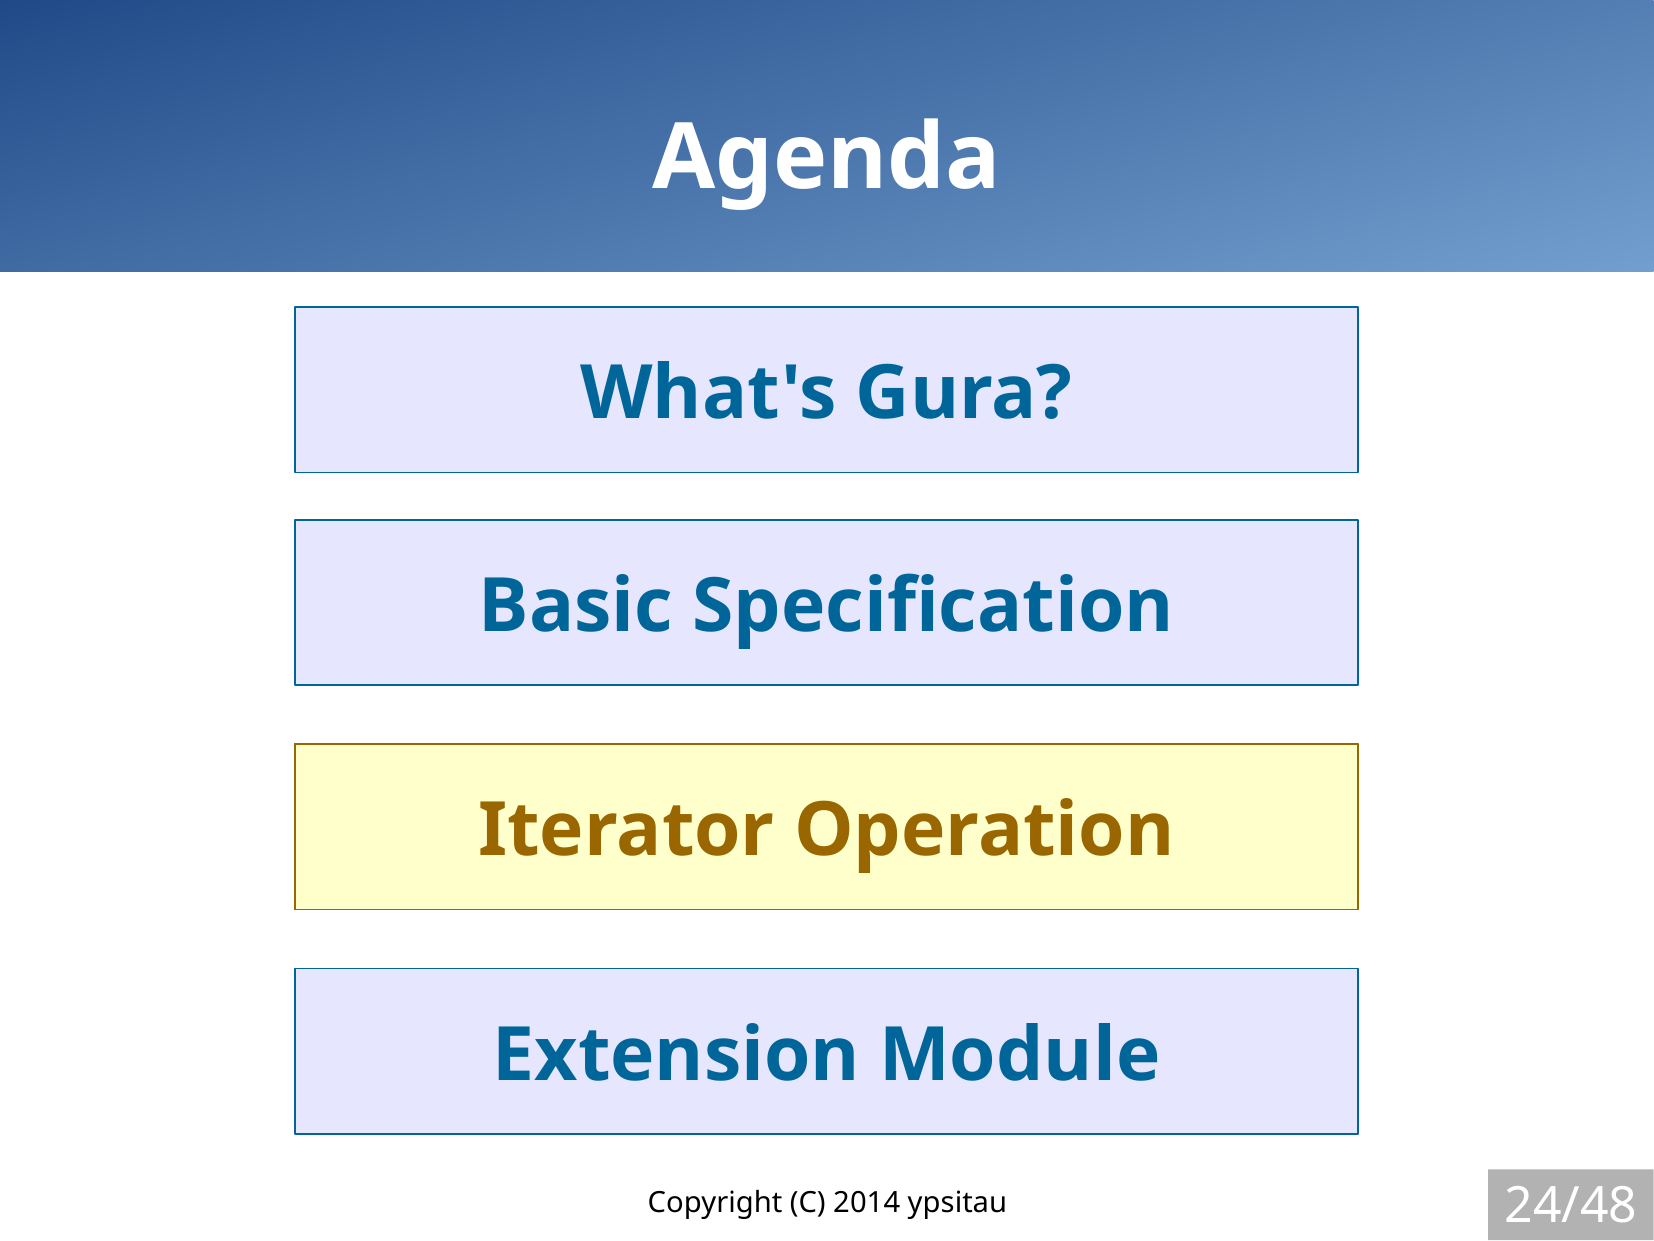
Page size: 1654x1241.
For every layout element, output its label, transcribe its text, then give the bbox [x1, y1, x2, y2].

text_box Extension Module [295, 968, 1359, 1134]
text_box Iterator Operation [295, 744, 1359, 910]
text_box What's Gura? [295, 307, 1359, 473]
title Agenda [82, 49, 1571, 257]
text_box Basic Specification [295, 519, 1359, 686]
